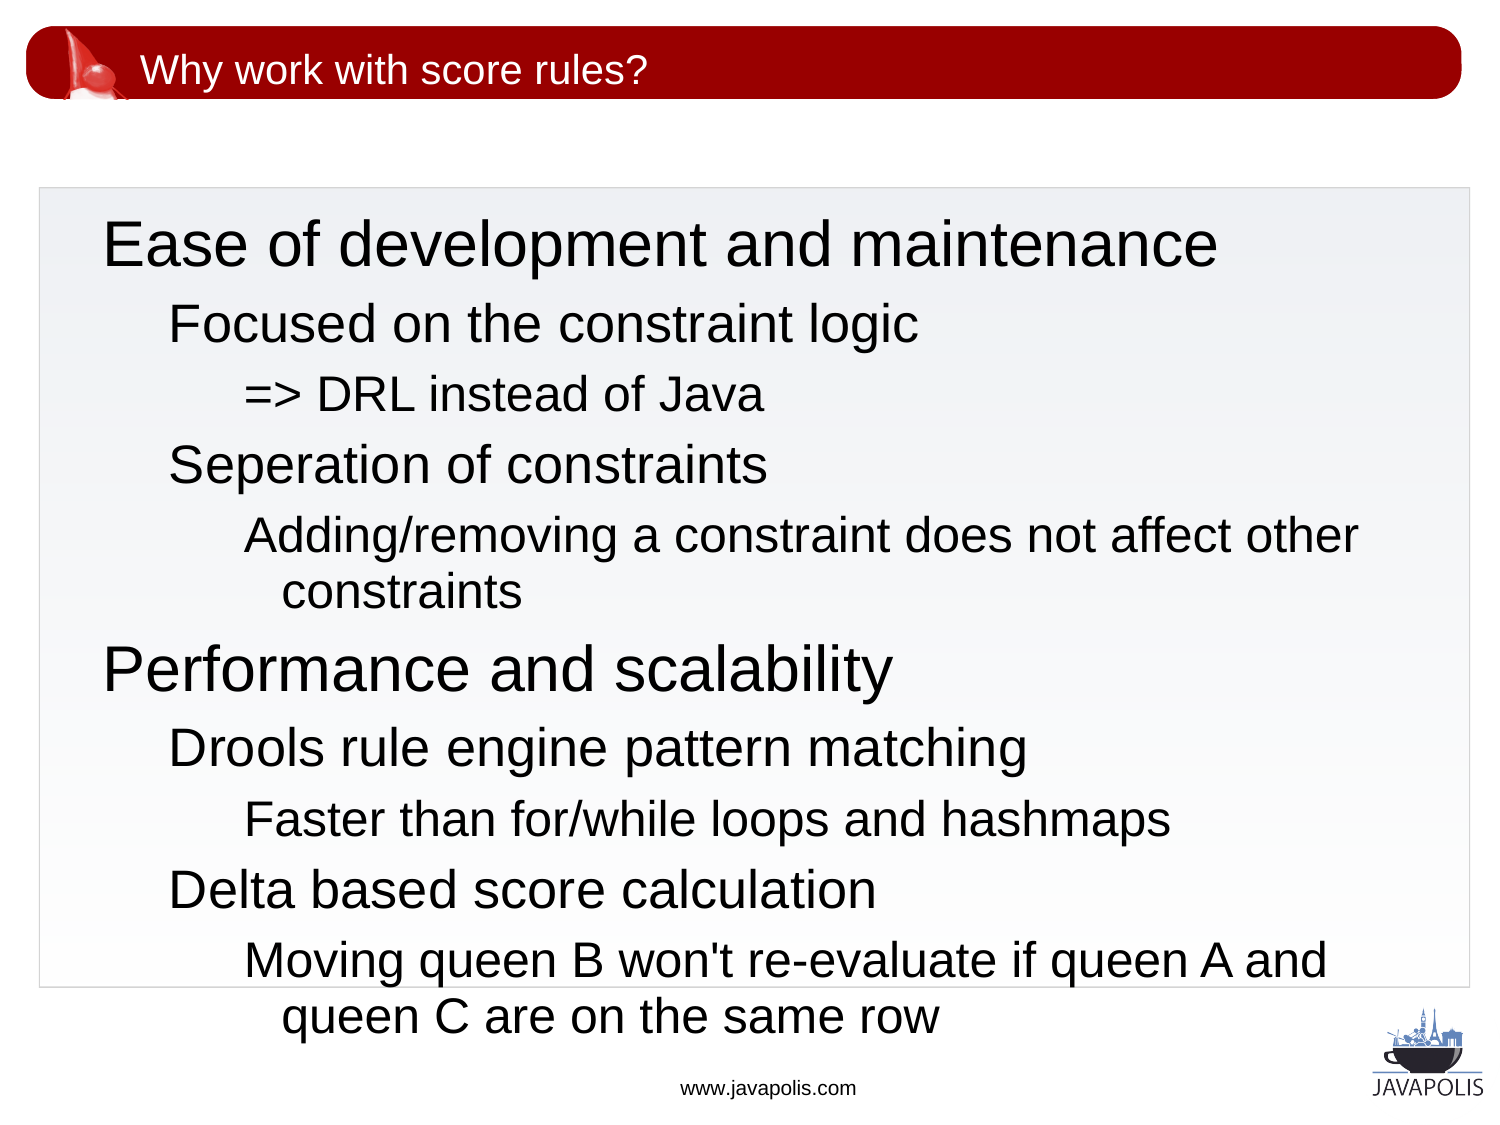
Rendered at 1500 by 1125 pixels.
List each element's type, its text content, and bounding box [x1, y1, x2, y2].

title Why work with score rules? [125, 0, 1450, 101]
list Ease of development and maintenance Focused on the constraint logic => DRL instead of Java Seperation of constraints Adding/removing a constraint does not affect other constraints Performance and scalability Drools rule engine pattern matching Faster than for/while loops and hashmaps Delta based score calculation Moving queen B won't re-evaluate if queen A and queen C are on the same row [87, 199, 1426, 1125]
picture [62, 28, 125, 100]
picture [1426, 1006, 1500, 1125]
